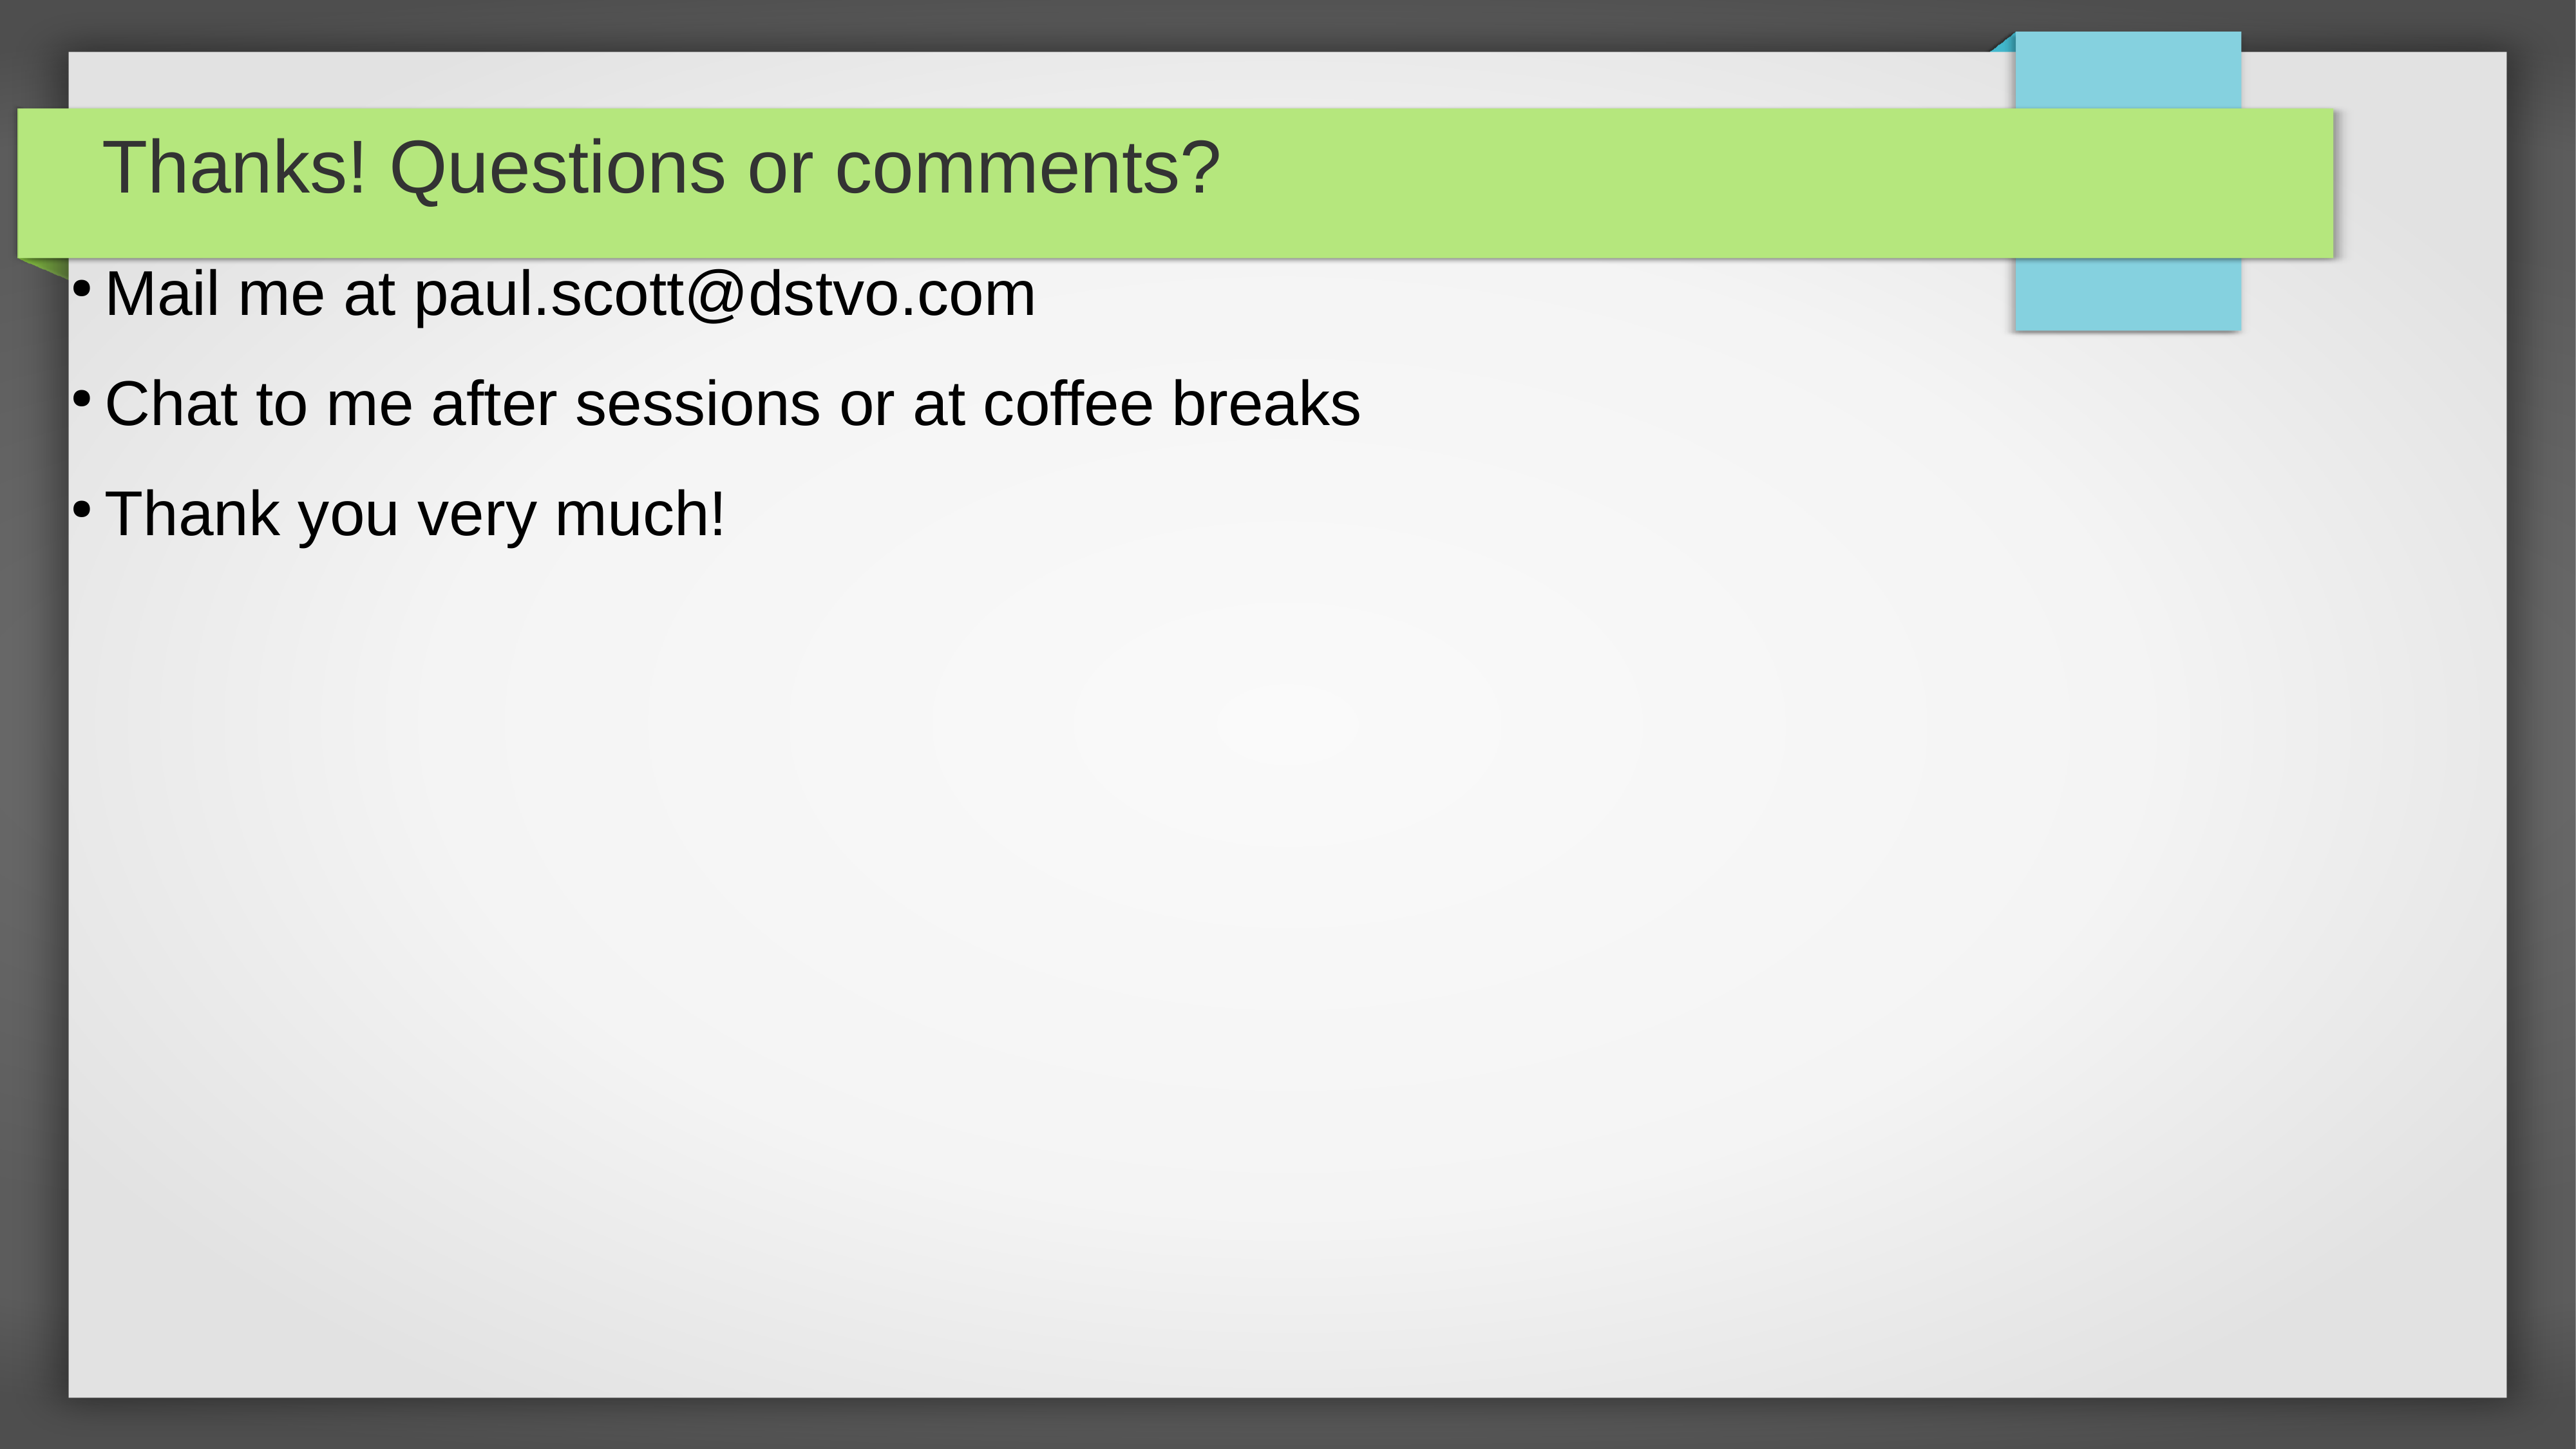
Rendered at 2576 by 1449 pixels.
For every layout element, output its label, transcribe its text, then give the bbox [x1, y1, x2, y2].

title Thanks! Questions or comments? [97, 75, 2525, 251]
picture [0, 0, 2576, 1449]
list Mail me at paul.scott@dstvo.com Chat to me after sessions or at coffee breaks Thank you very much! [59, 251, 2488, 1449]
